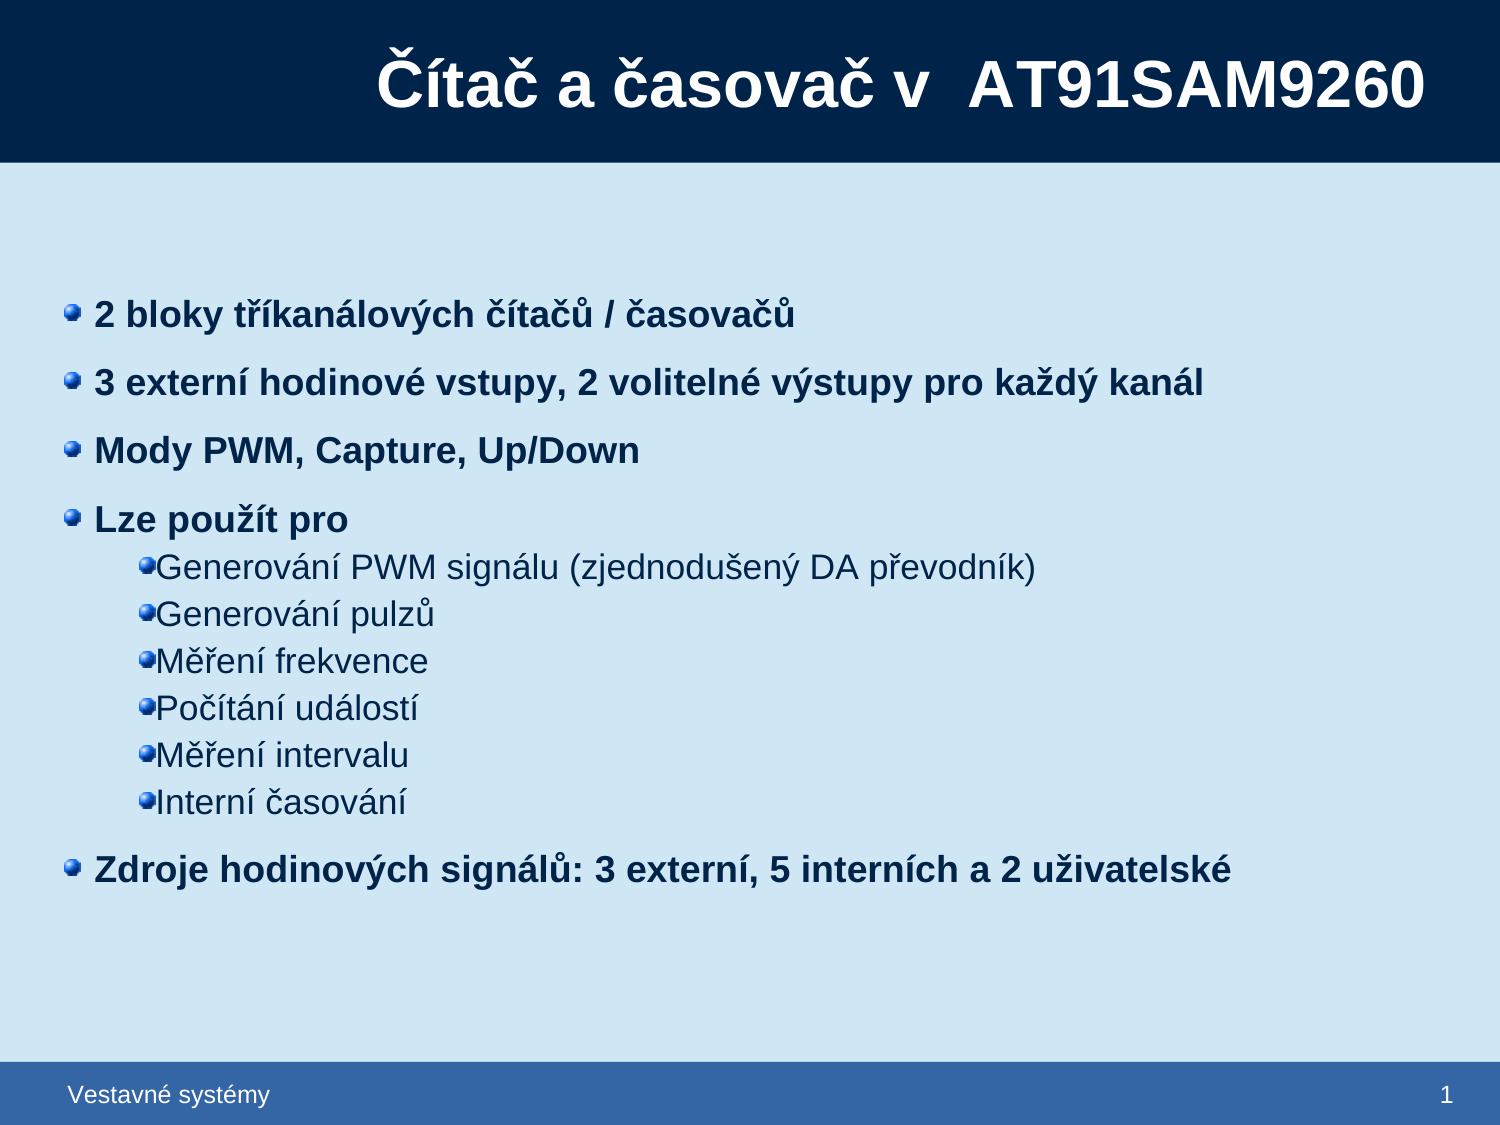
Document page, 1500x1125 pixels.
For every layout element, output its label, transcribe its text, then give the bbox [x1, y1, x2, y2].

title Čítač a časovač v AT91SAM9260 [47, 0, 1443, 164]
list 2 bloky tříkanálových čítačů / časovačů 3 externí hodinové vstupy, 2 volitelné výstupy pro každý kanál Mody PWM, Capture, Up/Down Lze použít pro Generování PWM signálu (zjednodušený DA převodník) Generování pulzů Měření frekvence Počítání událostí Měření intervalu Interní časování Zdroje hodinových signálů: 3 externí, 5 interních a 2 uživatelské [50, 187, 1450, 993]
